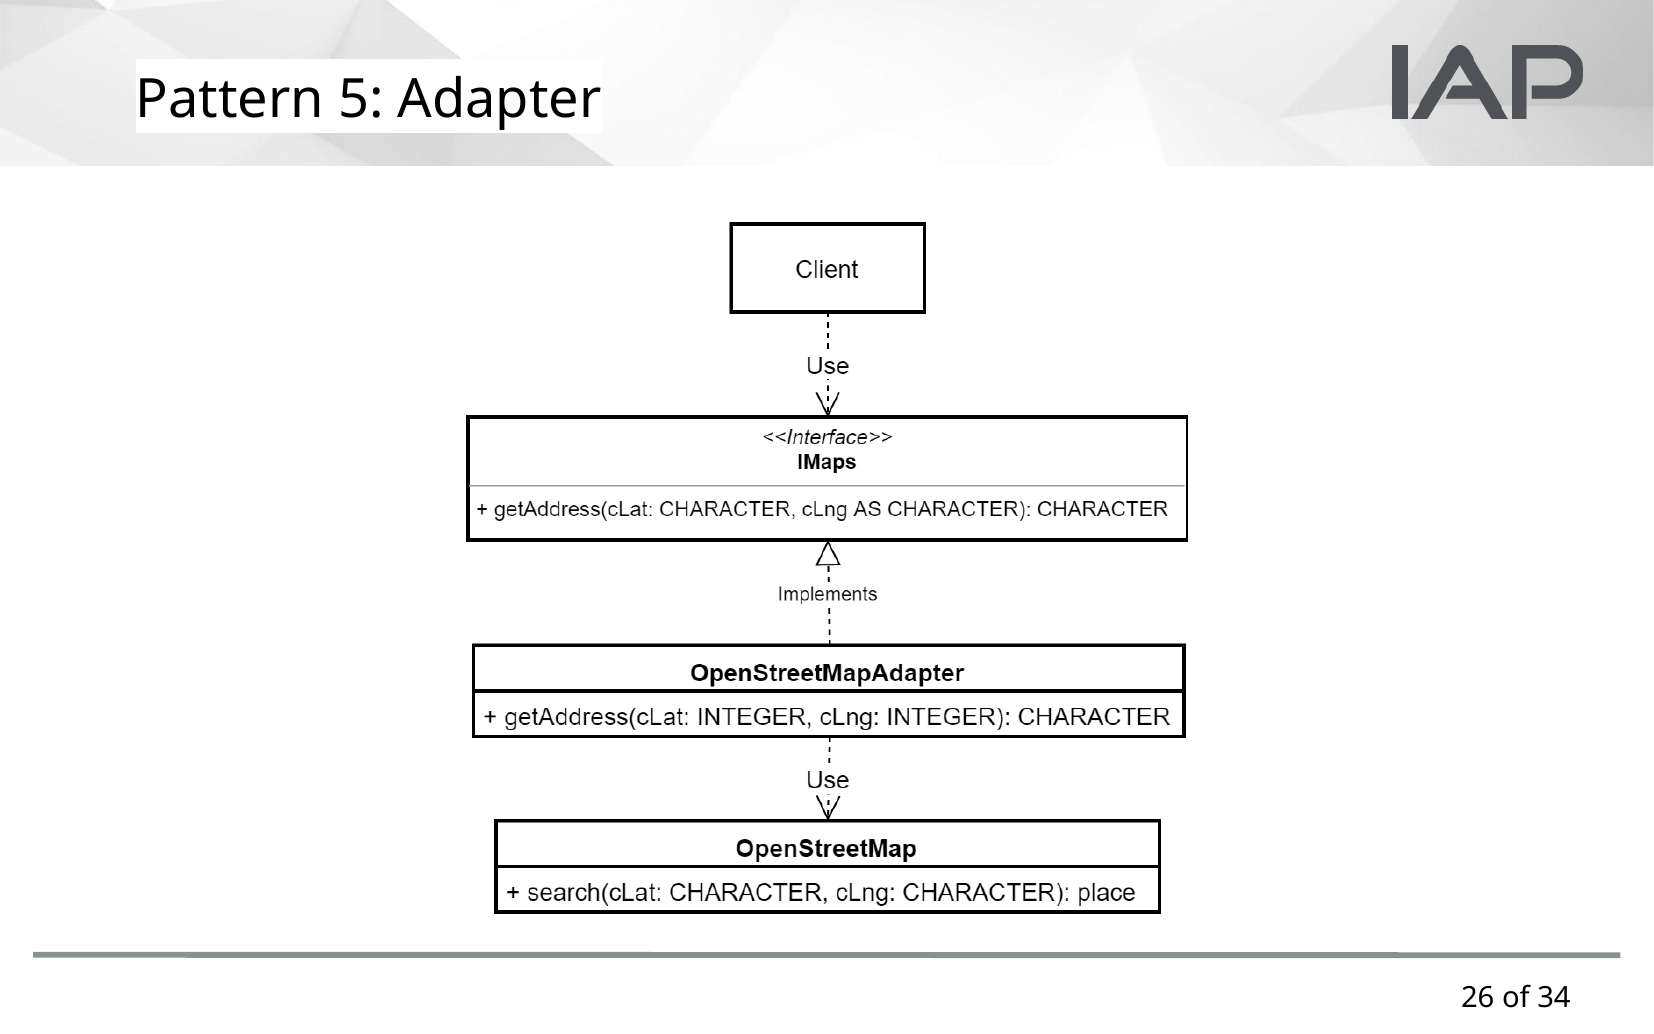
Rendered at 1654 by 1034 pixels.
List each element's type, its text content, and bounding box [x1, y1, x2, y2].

picture [0, 0, 1654, 166]
title Pattern 5: Adapter [135, 41, 1264, 152]
picture [465, 221, 1188, 916]
